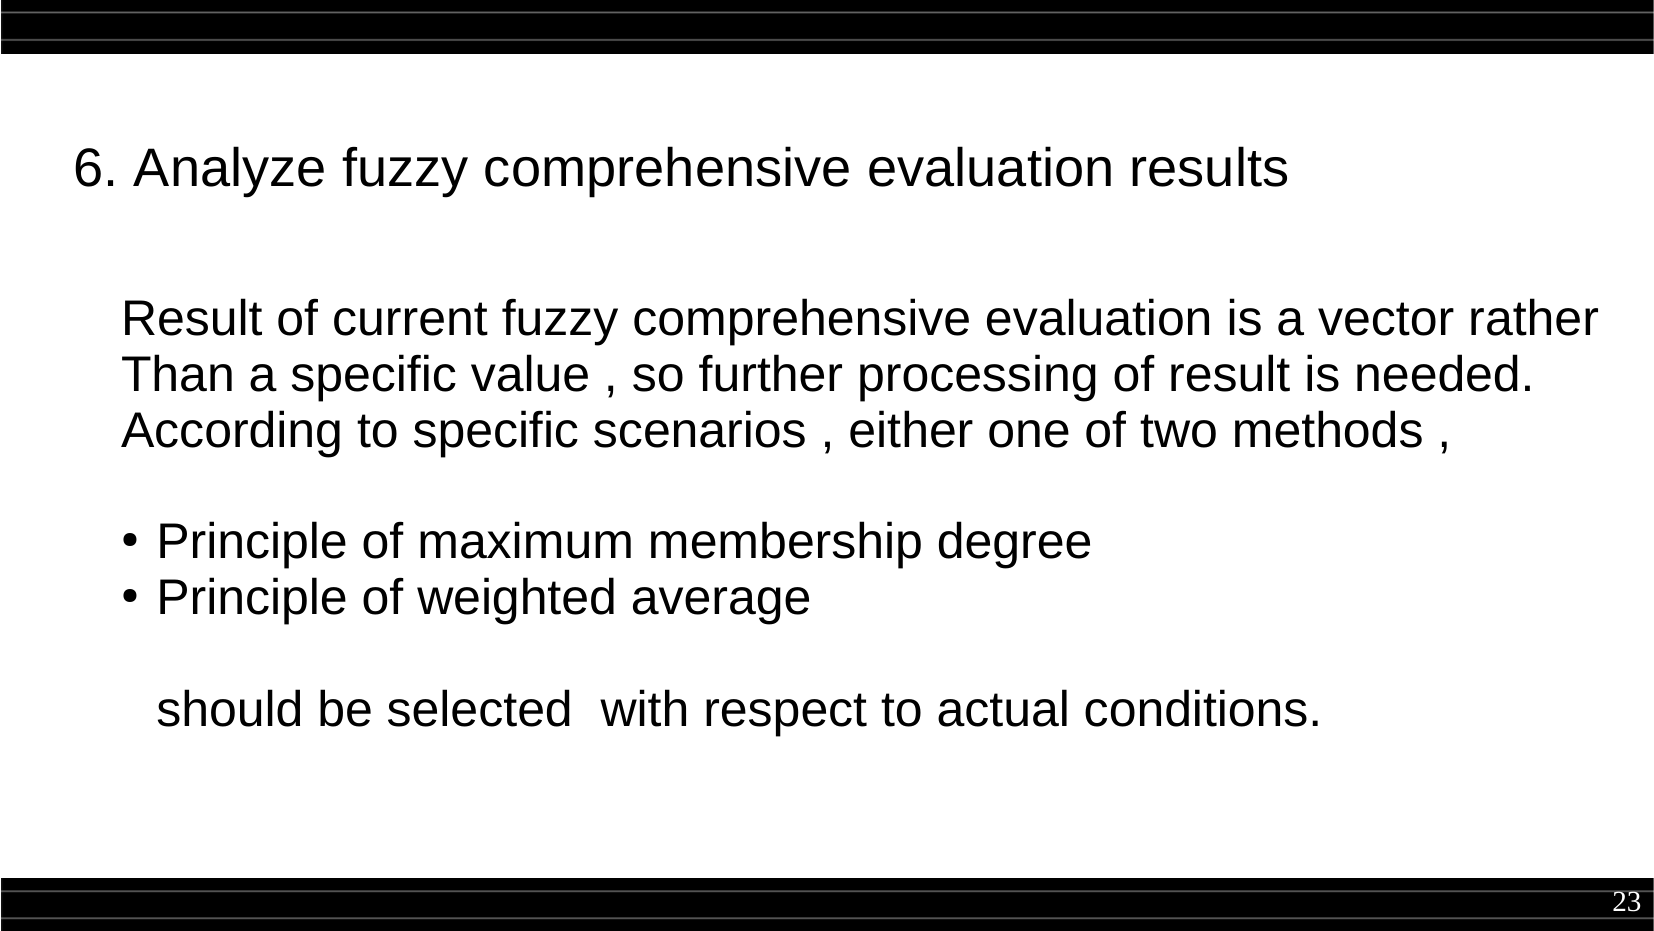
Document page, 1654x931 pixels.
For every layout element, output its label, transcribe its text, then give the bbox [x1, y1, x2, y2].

text_box Result of current fuzzy comprehensive evaluation is a vector rather Than a specific value , so further processing of result is needed. According to specific scenarios , either one of two methods , Principle of maximum membership degree Principle of weighted average should be selected with respect to actual conditions. [106, 283, 1615, 745]
text_box Analyze fuzzy comprehensive evaluation results [59, 129, 1306, 206]
picture [1, 0, 1654, 54]
picture [1, 878, 1654, 931]
